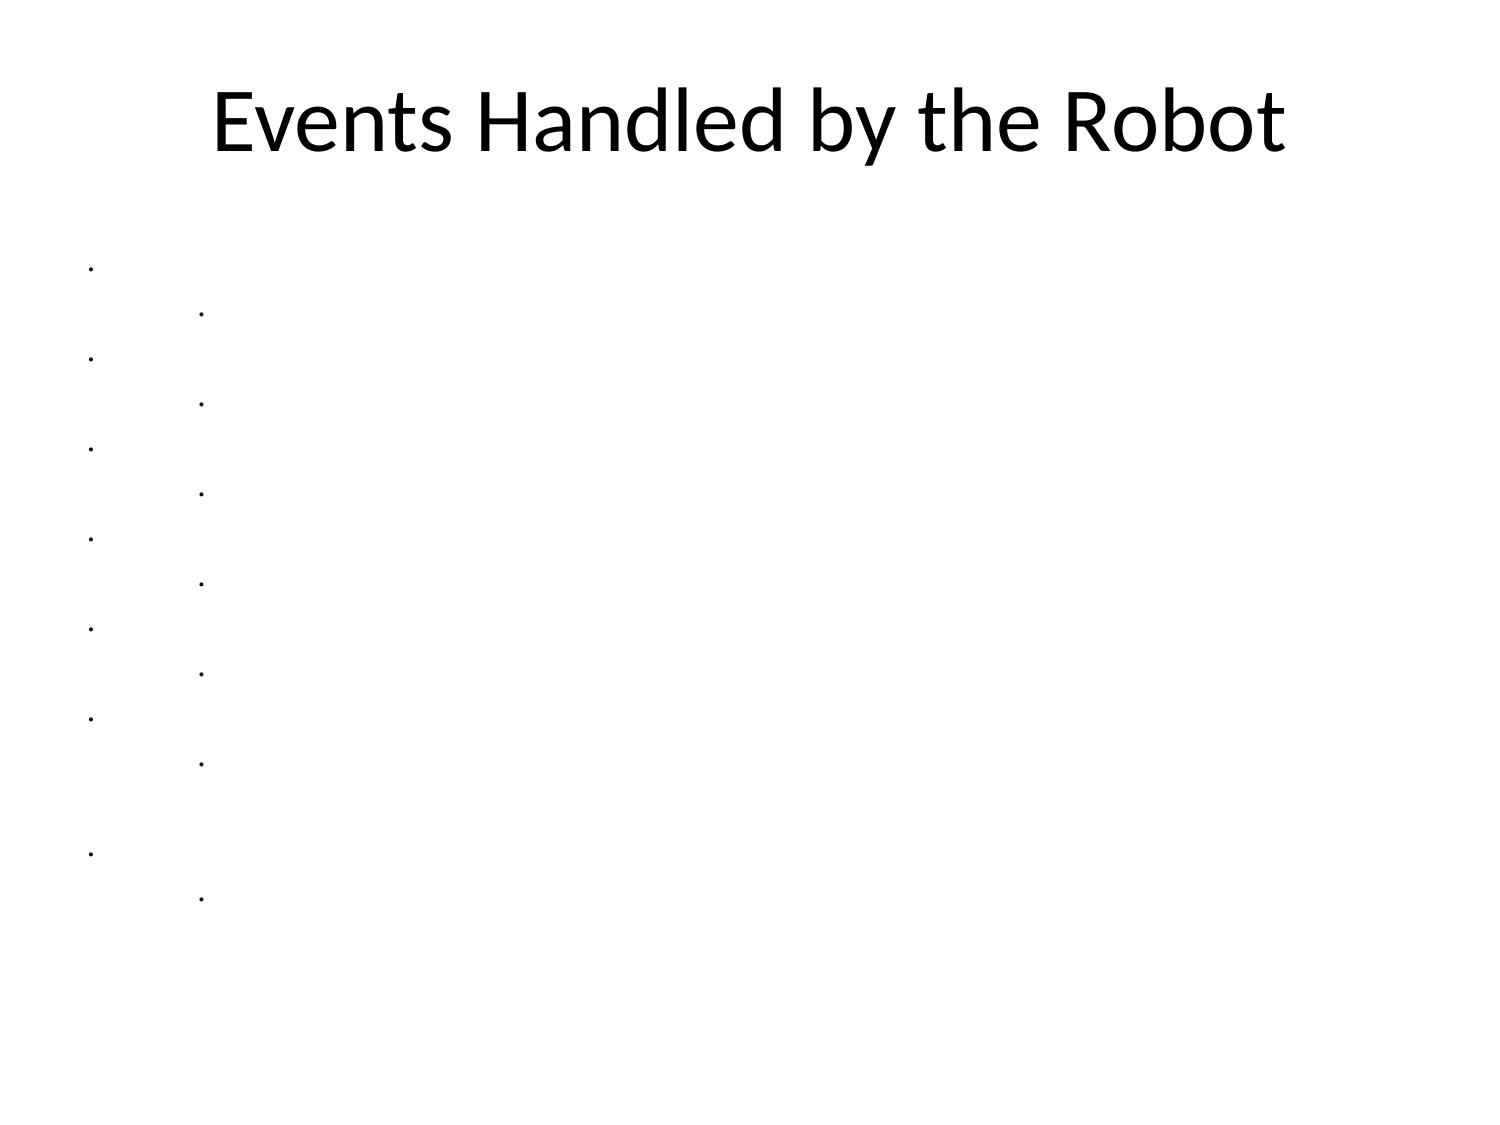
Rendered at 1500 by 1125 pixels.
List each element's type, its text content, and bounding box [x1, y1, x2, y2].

text_box onBulletHitBullet whenever your bullet is cancelled by another bullet from your opponent onBulletHit whenever you successfully shoot another robot onBulletMissed whenever you miss your opponent onHitByBullet whenever an enemy successfully shoots your robot onHitRobot whenever your robot hits another robot onHitWall whenever your robot hits a wall (allowing you to turn or something instead of just sit with your face in the wall) onScannedRobot whenever your robot’s radar scan bounces off another robot [73, 232, 1397, 930]
title Events Handled by the Robot [75, 45, 1425, 233]
